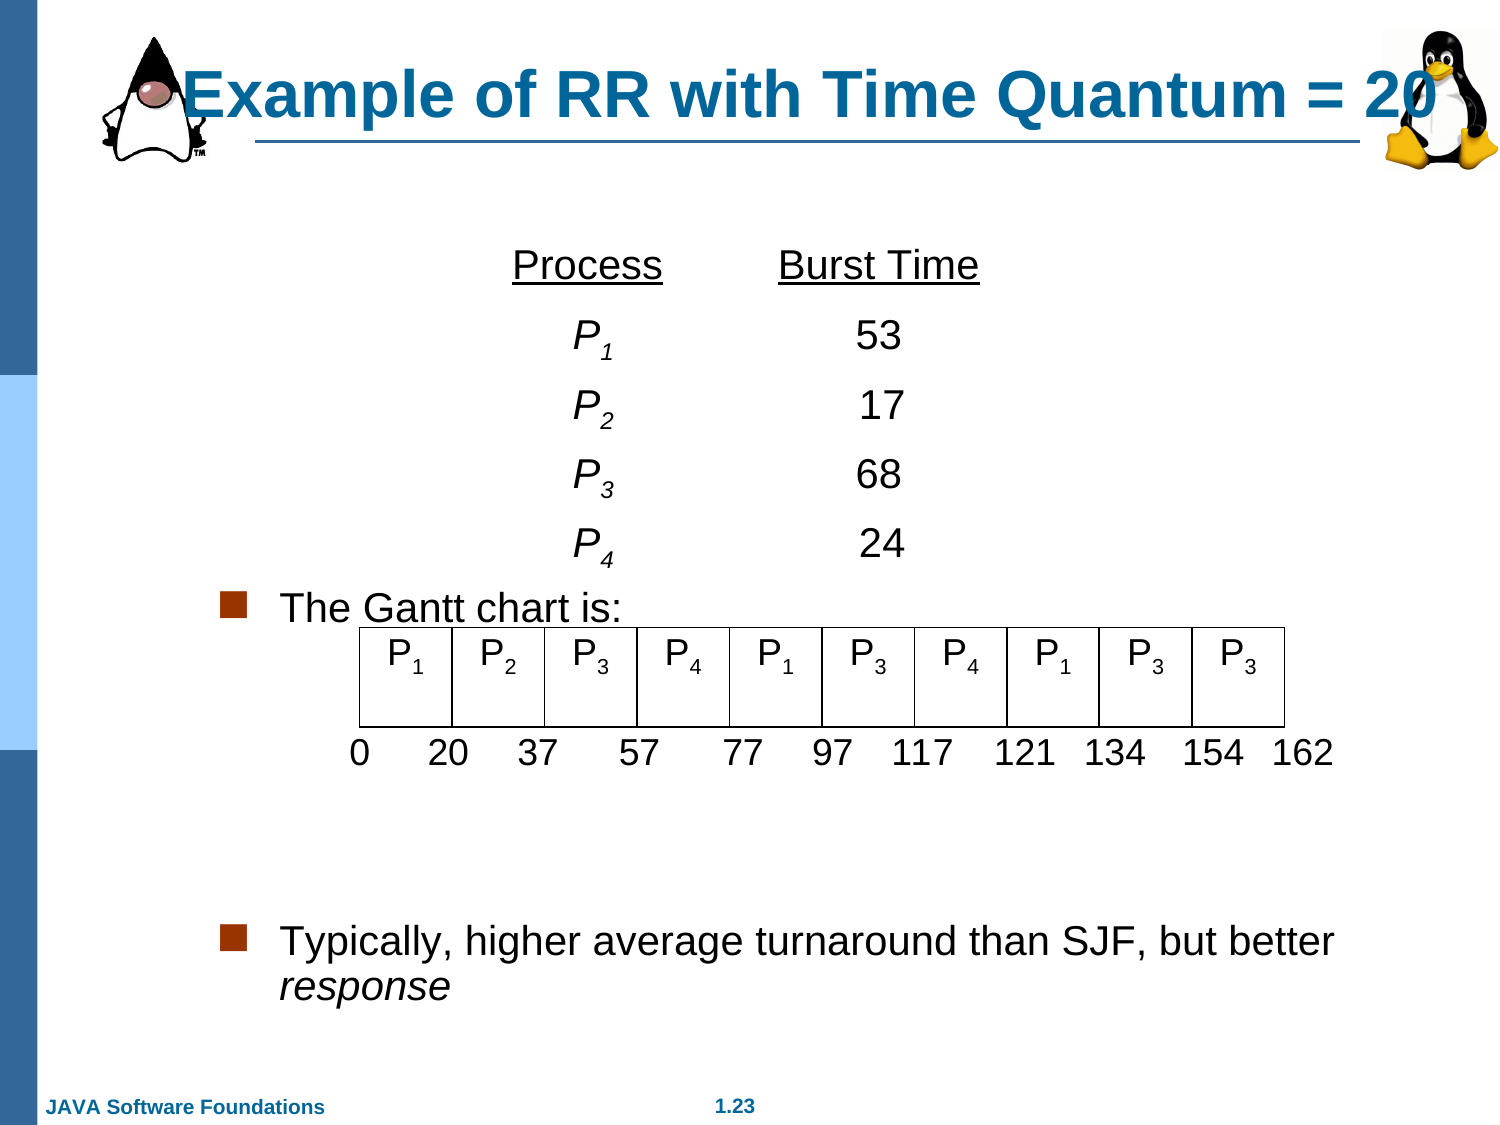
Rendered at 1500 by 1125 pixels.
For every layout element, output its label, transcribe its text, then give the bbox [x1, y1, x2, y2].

text_box P3 [821, 627, 914, 679]
text_box 57 [602, 720, 676, 781]
list Process Burst Time P1 53 P2 17 P3 68 P4 24 The Gantt chart is: Typically, higher average turnaround than SJF, but better response [208, 229, 1359, 965]
text_box 117 [875, 720, 970, 781]
text_box 162 [1255, 720, 1351, 781]
text_box P3 [1099, 627, 1191, 679]
text_box 154 [1166, 720, 1255, 781]
text_box P1 [359, 627, 451, 679]
text_box 37 [501, 720, 575, 781]
text_box P1 [1006, 627, 1099, 679]
text_box 121 [977, 720, 1067, 781]
text_box P4 [914, 627, 1006, 679]
text_box P1 [729, 627, 821, 679]
picture [1383, 28, 1500, 173]
text_box 20 [411, 720, 485, 781]
text_box P2 [451, 627, 544, 679]
text_box P3 [544, 627, 636, 679]
text_box 77 [706, 720, 780, 781]
text_box P4 [636, 627, 729, 679]
text_box [359, 679, 1285, 728]
title Example of RR with Time Quantum = 20 [149, 0, 1472, 139]
text_box P3 [1191, 627, 1285, 679]
text_box 97 [796, 720, 870, 781]
text_box 0 [334, 720, 385, 781]
picture [54, 0, 255, 200]
text_box 134 [1067, 720, 1162, 781]
